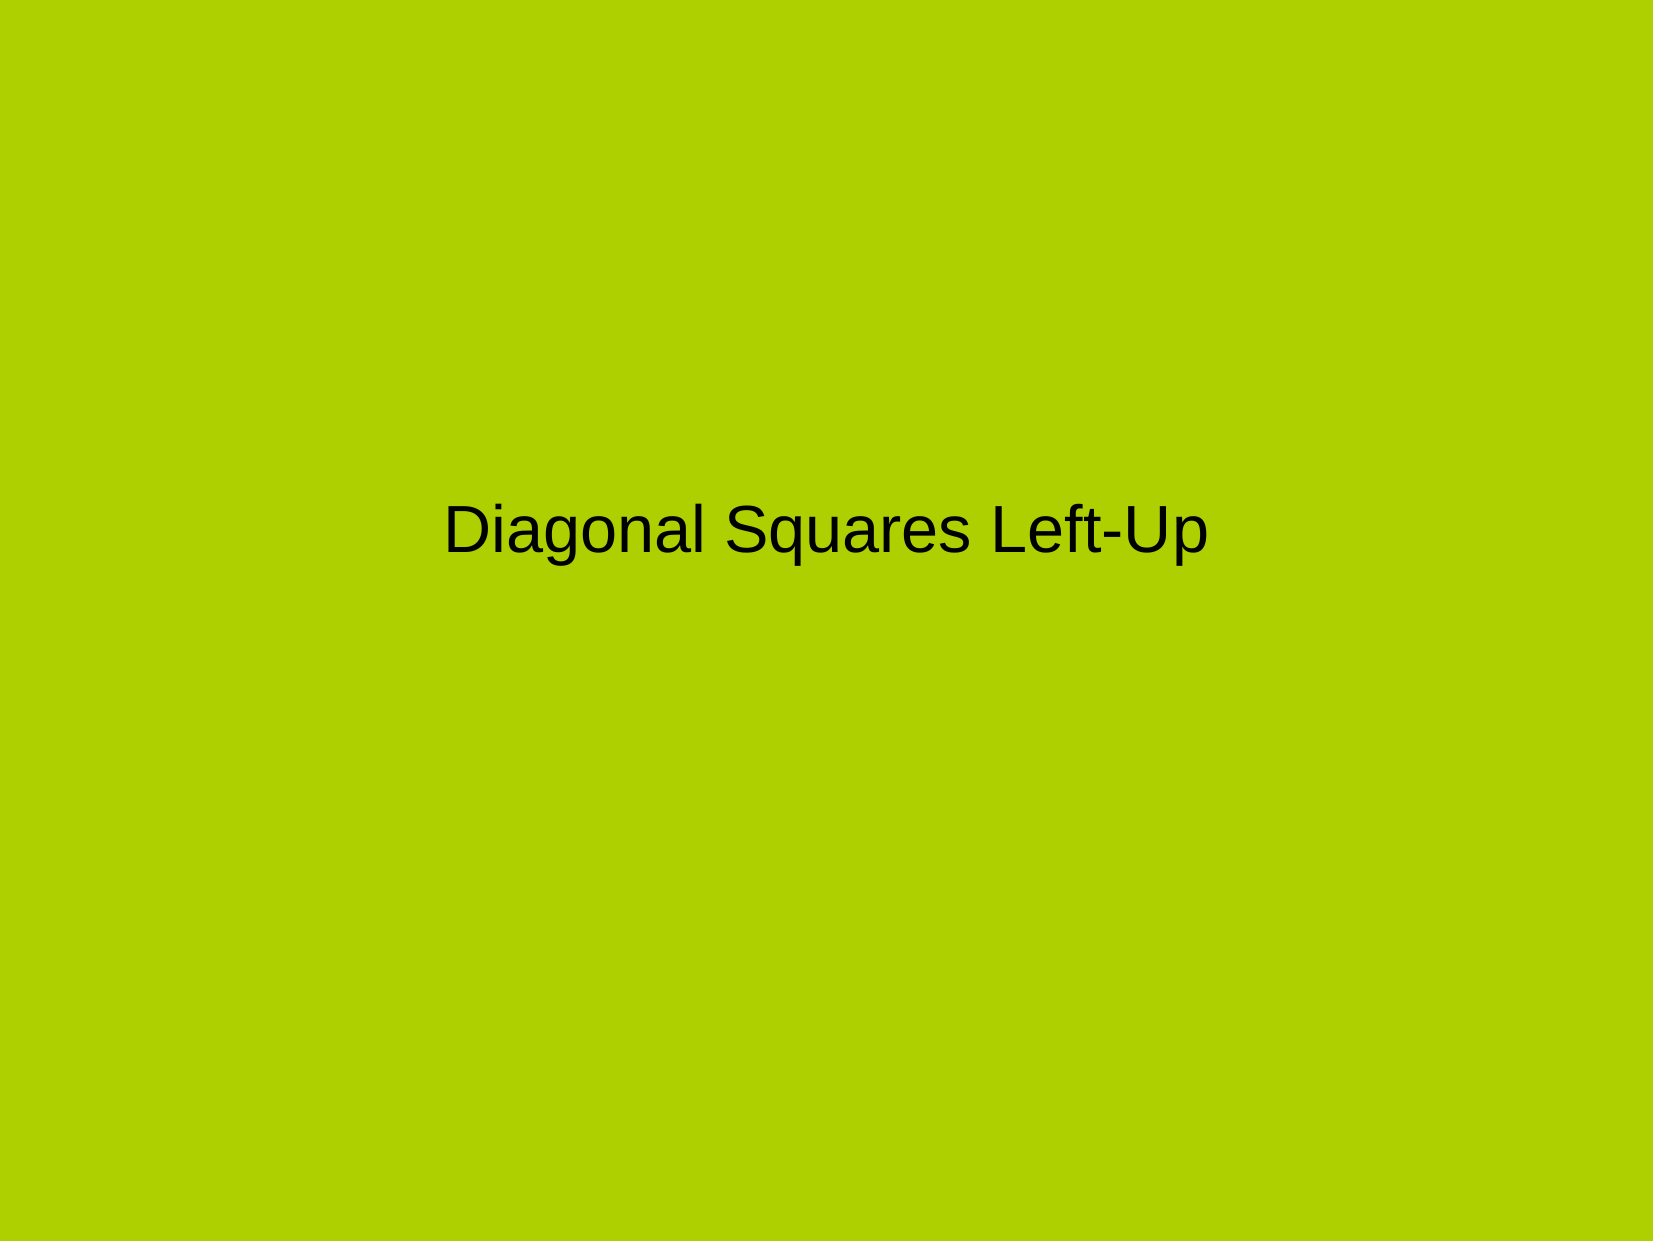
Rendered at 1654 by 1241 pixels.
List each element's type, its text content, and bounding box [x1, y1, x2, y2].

subtitle Diagonal Squares Left-Up [82, 49, 1571, 1010]
